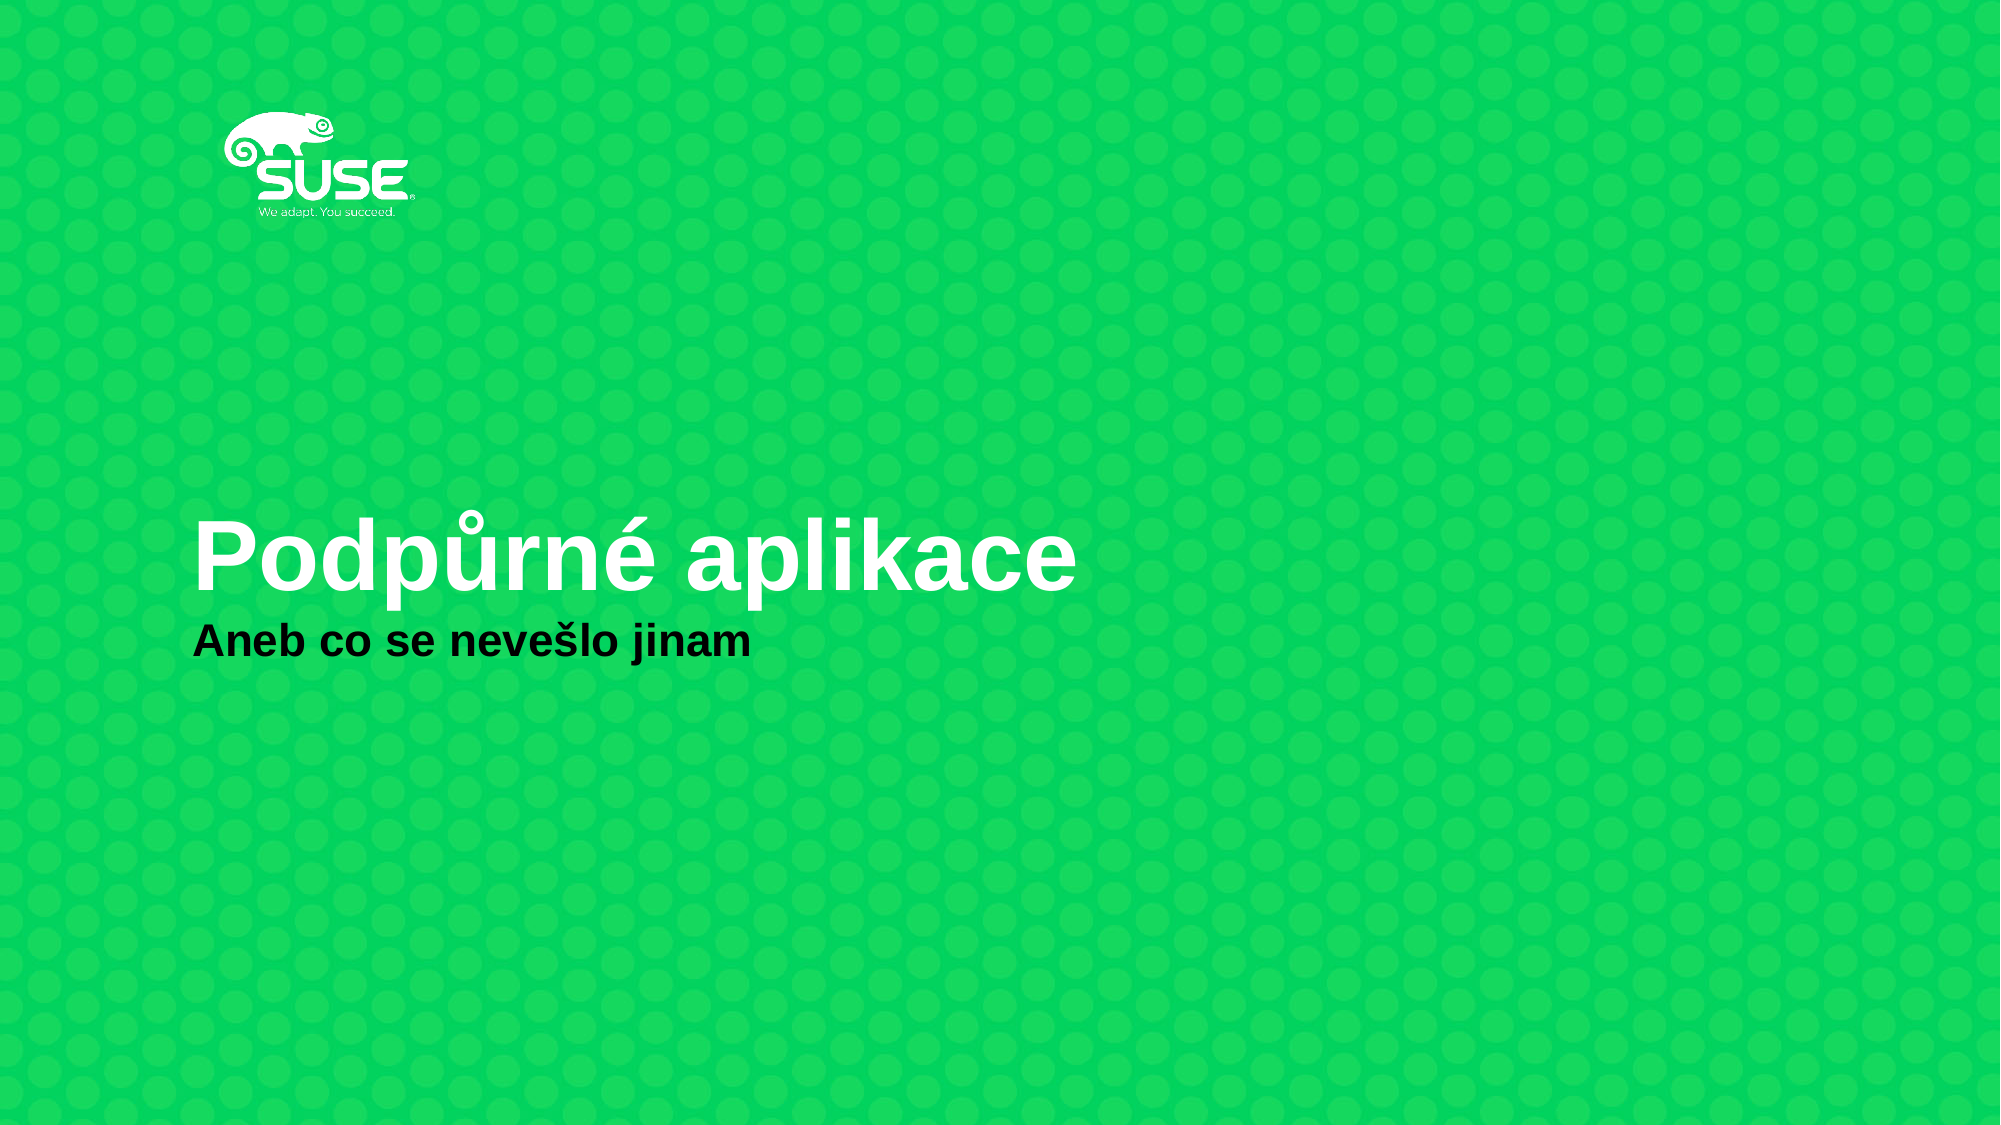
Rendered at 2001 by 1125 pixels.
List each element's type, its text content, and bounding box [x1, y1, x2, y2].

title Podpůrné aplikace Aneb co se nevešlo jinam [177, 118, 1929, 674]
picture [0, 0, 2000, 1125]
